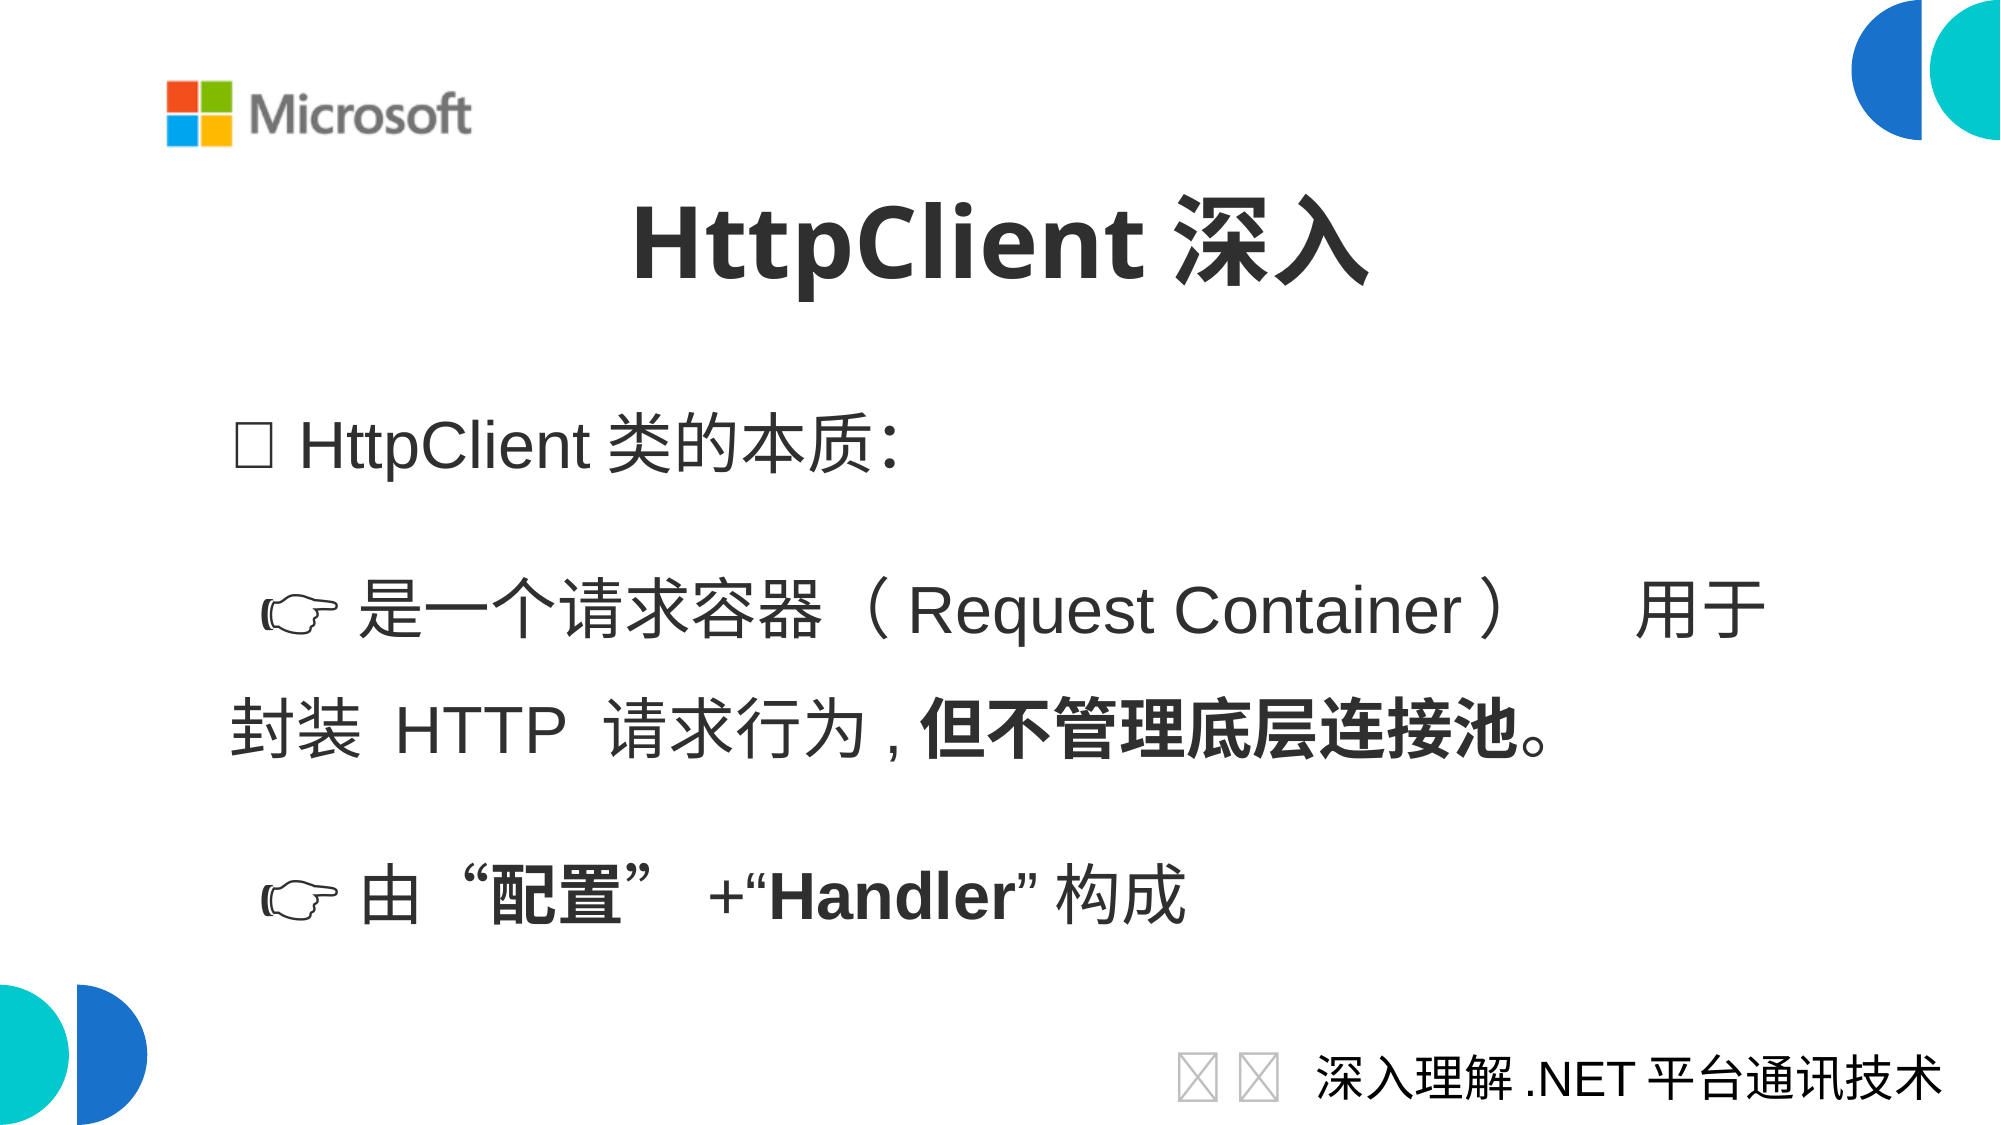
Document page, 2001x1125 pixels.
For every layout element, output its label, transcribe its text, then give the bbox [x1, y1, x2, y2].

title HttpClient深入 [138, 145, 1862, 332]
picture [85, 41, 552, 189]
subtitle 🚀 🚀 深入理解.NET平台通讯技术 [1173, 1046, 1952, 1107]
text_box 🚀 HttpClient类的本质： 👉是一个请求容器（Request Container） 用于封装 HTTP 请求行为,但不管理底层连接池。 👉由“配置”+“Handler”构成 [215, 354, 1802, 567]
